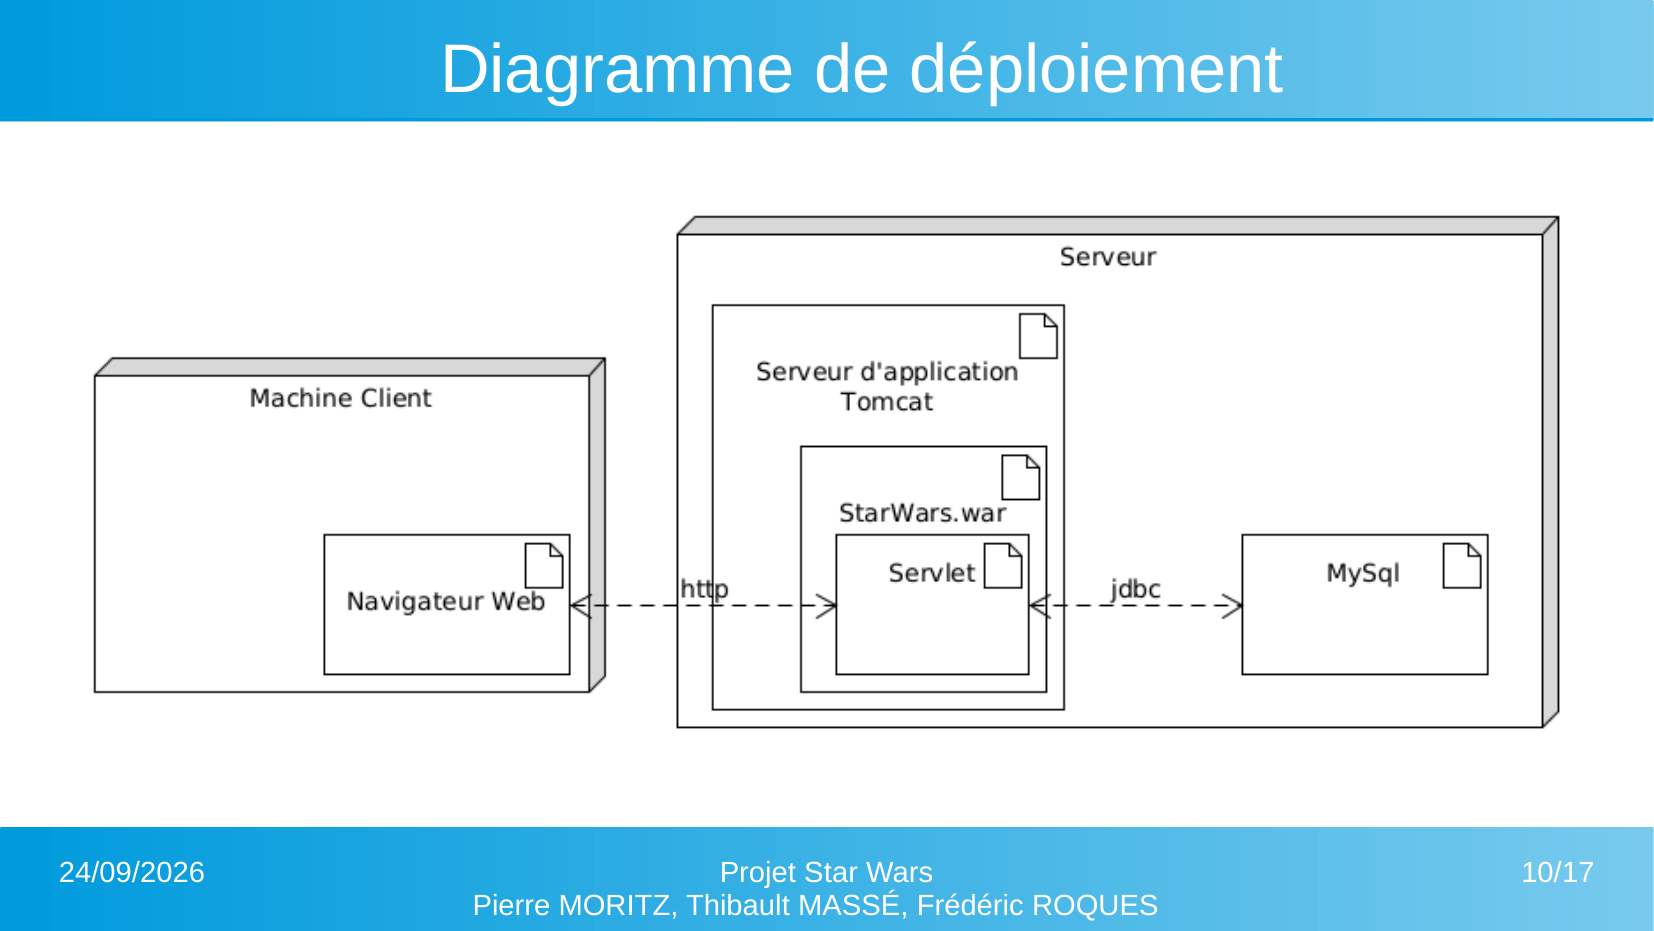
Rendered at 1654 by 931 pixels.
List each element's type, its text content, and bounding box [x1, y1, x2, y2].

title Diagramme de déploiement [59, 29, 1595, 108]
picture [59, 181, 1595, 764]
